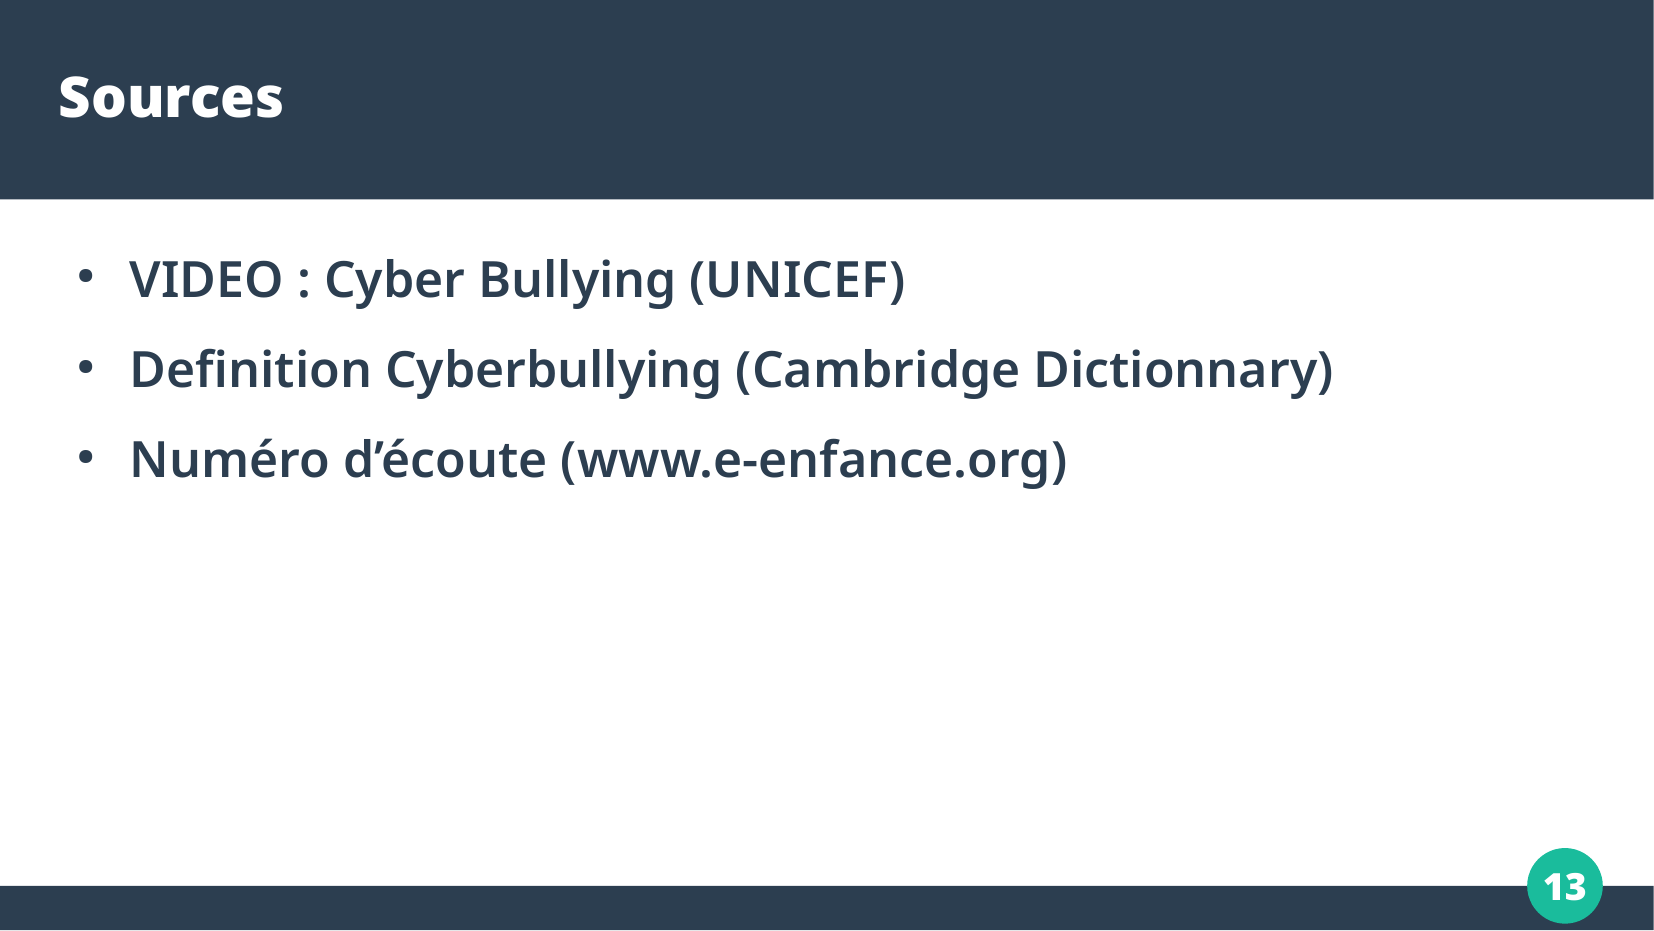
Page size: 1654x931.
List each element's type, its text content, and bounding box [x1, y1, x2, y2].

list VIDEO : Cyber Bullying (UNICEF) Definition Cyberbullying (Cambridge Dictionnary) Numéro d’écoute (www.e-enfance.org) [59, 243, 1595, 864]
title Sources [59, 37, 1595, 156]
